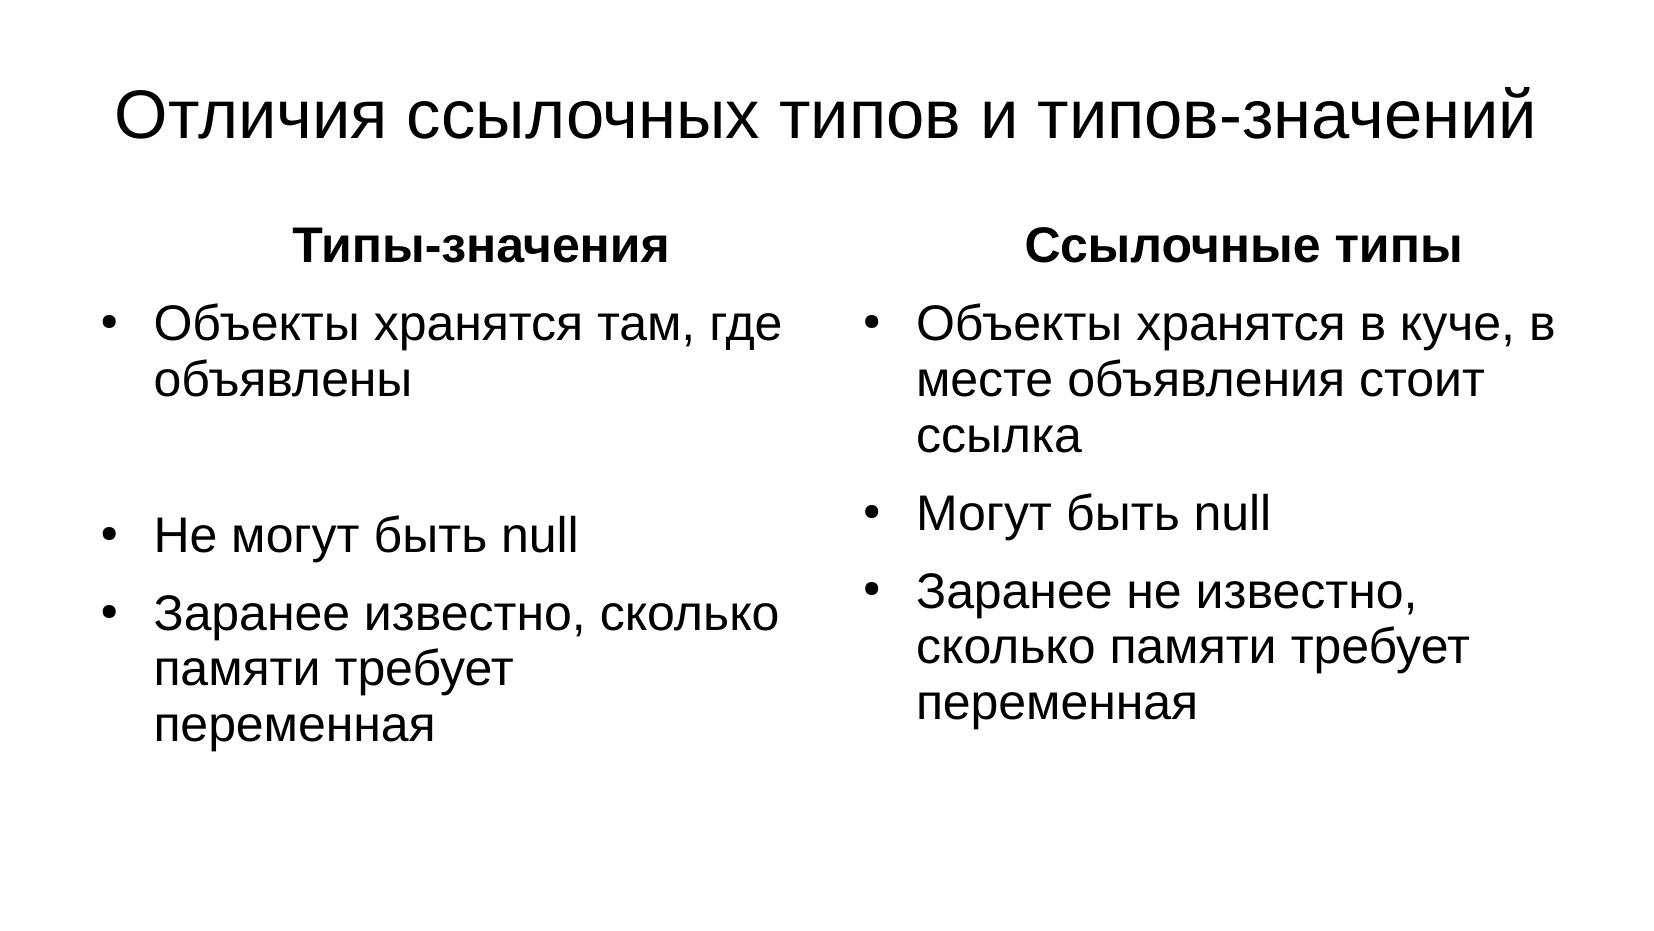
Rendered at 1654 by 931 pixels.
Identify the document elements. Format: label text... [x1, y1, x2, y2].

list Типы-значения Объекты хранятся там, где объявлены Не могут быть null Заранее известно, сколько памяти требует переменная [82, 217, 809, 758]
list Ссылочные типы Объекты хранятся в куче, в месте объявления стоит ссылка Могут быть null Заранее не известно, сколько памяти требует переменная [845, 217, 1572, 758]
title Отличия ссылочных типов и типов-значений [82, 37, 1571, 193]
